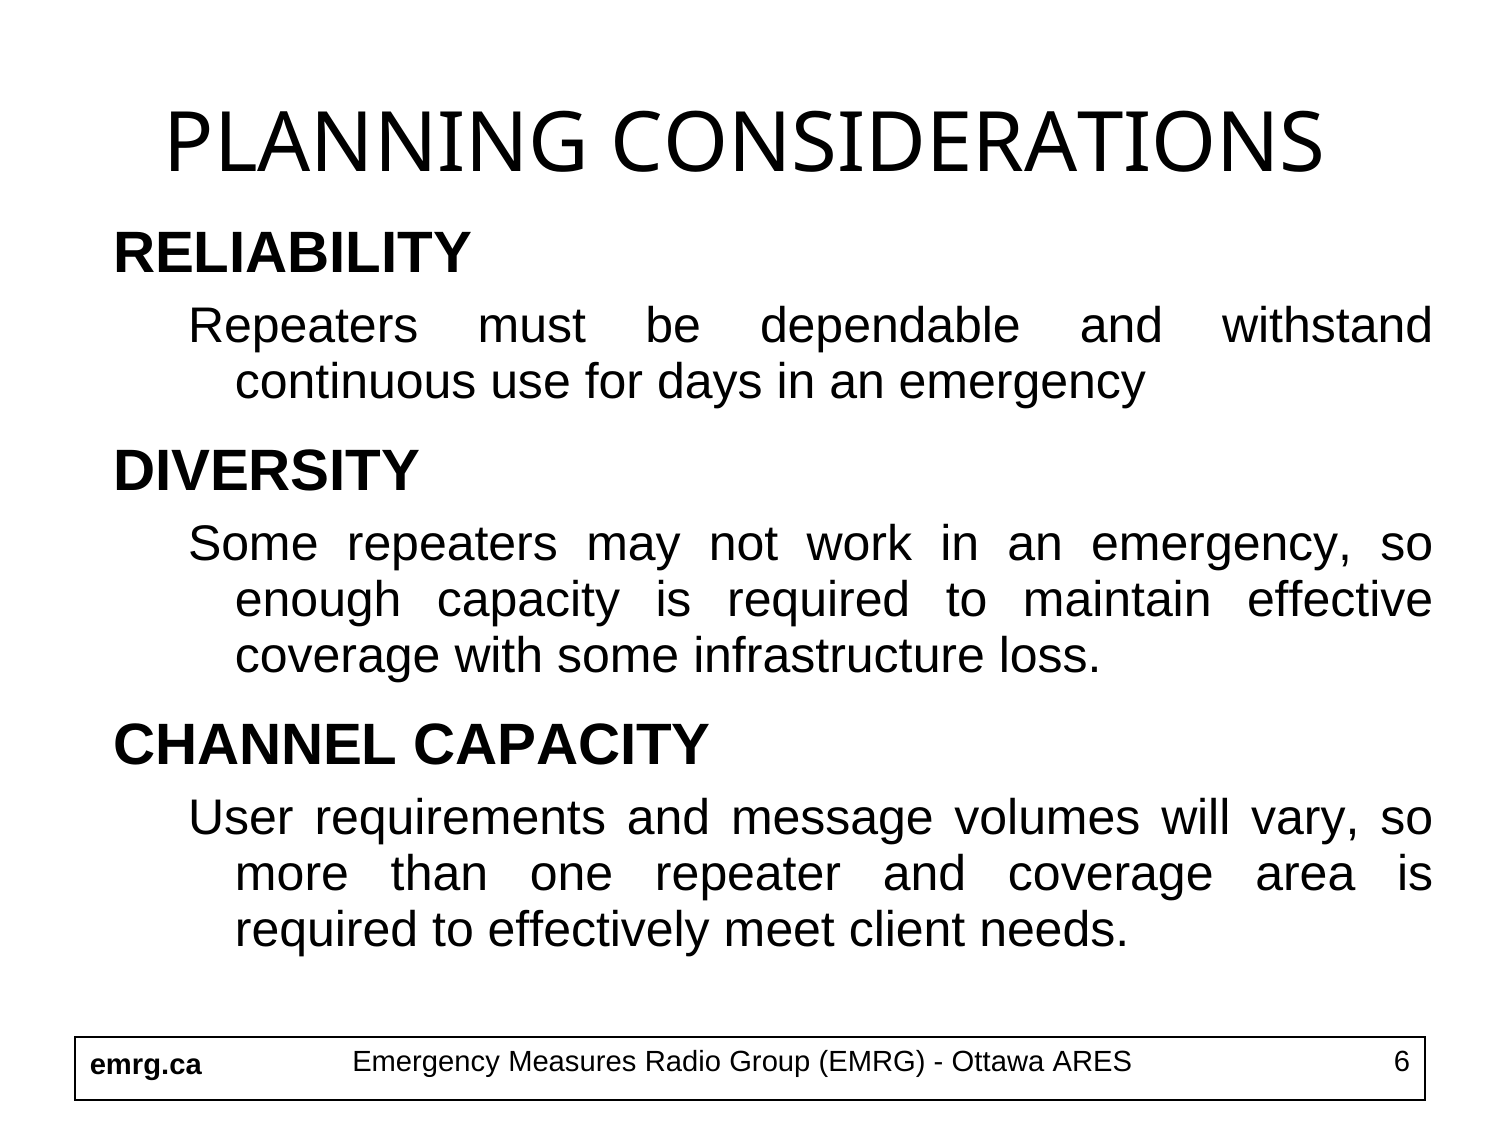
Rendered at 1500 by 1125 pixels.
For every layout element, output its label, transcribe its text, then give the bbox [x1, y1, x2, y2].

list RELIABILITY Repeaters must be dependable and withstand continuous use for days in an emergency DIVERSITY Some repeaters may not work in an emergency, so enough capacity is required to maintain effective coverage with some infrastructure loss. CHANNEL CAPACITY User requirements and message volumes will vary, so more than one repeater and coverage area is required to effectively meet client needs. [98, 212, 1449, 1018]
title PLANNING CONSIDERATIONS [42, 45, 1449, 233]
